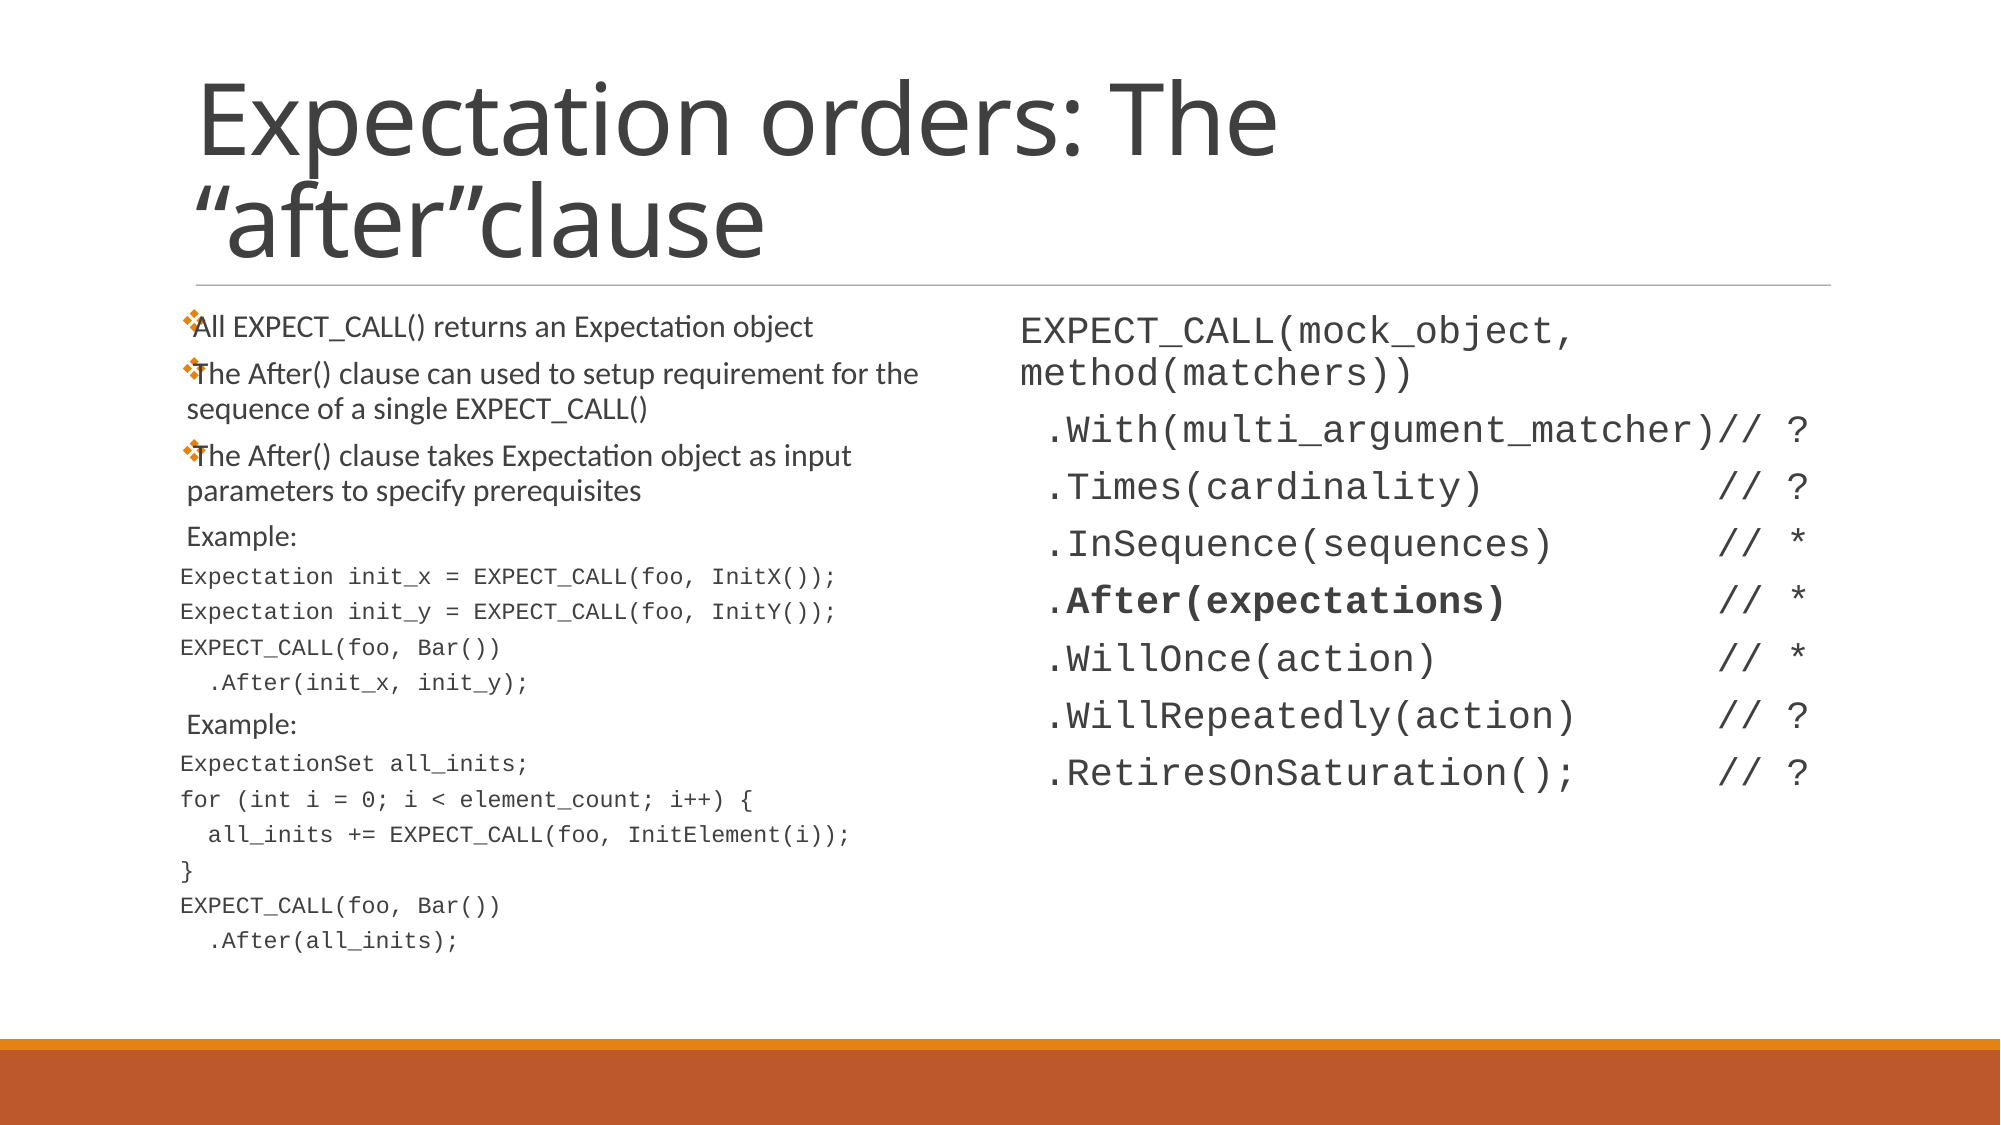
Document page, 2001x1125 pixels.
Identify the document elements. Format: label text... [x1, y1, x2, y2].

title Expectation orders: The “after”clause [180, 47, 1830, 285]
list All EXPECT_CALL() returns an Expectation object The After() clause can used to setup requirement for the sequence of a single EXPECT_CALL() The After() clause takes Expectation object as input parameters to specify prerequisites Example: Expectation init_x = EXPECT_CALL(foo, InitX()); Expectation init_y = EXPECT_CALL(foo, InitY()); EXPECT_CALL(foo, Bar()) .After(init_x, init_y); Example: ExpectationSet all_inits; for (int i = 0; i < element_count; i++) { all_inits += EXPECT_CALL(foo, InitElement(i)); } EXPECT_CALL(foo, Bar()) .After(all_inits); [180, 302, 990, 963]
list EXPECT_CALL(mock_object, method(matchers)) .With(multi_argument_matcher)// ? .Times(cardinality) // ? .InSequence(sequences) // * .After(expectations) // * .WillOnce(action) // * .WillRepeatedly(action) // ? .RetiresOnSaturation(); // ? [1020, 302, 1830, 963]
